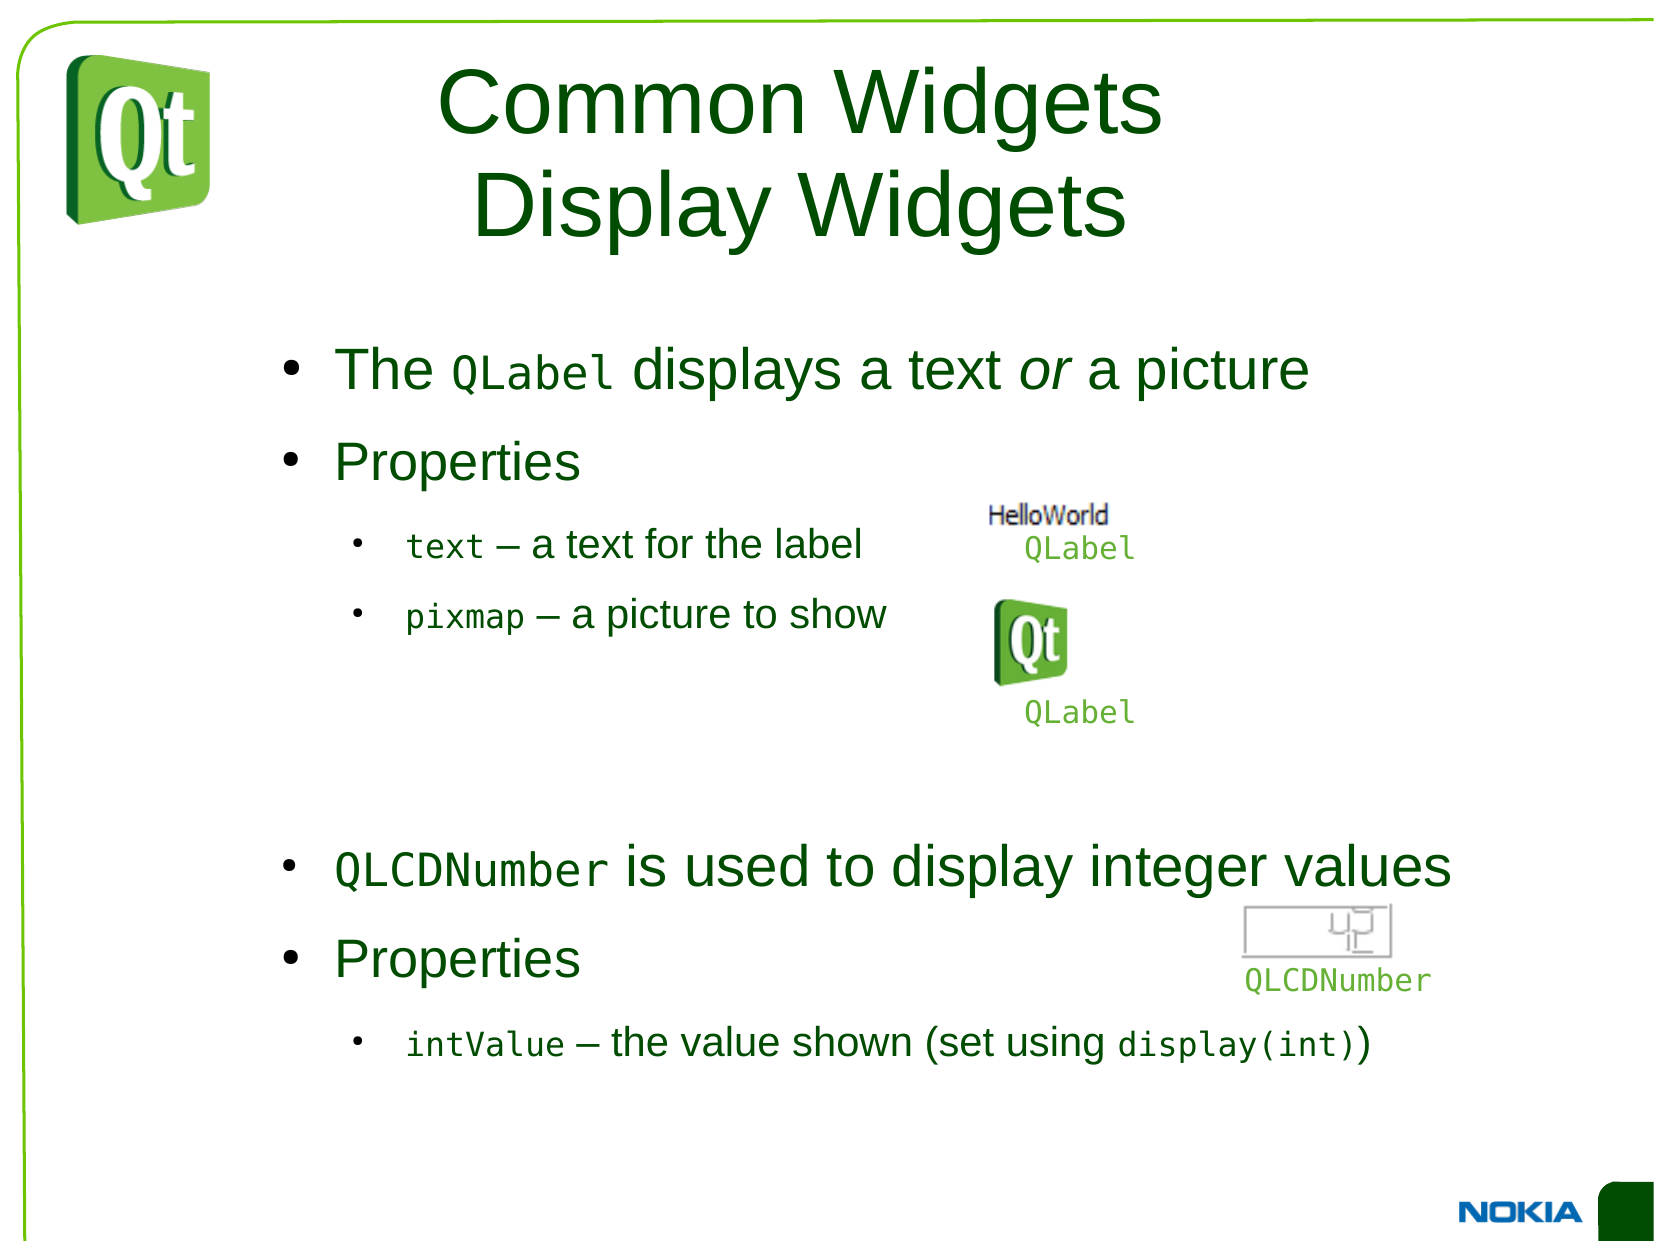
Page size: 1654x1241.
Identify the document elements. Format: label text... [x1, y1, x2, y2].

picture [988, 501, 1113, 528]
picture [1240, 902, 1395, 955]
title Common Widgets Display Widgets [263, 49, 1339, 257]
picture [1459, 1201, 1583, 1223]
list The QLabel displays a text or a picture Properties text – a text for the label pixmap – a picture to show QLCDNumber is used to display integer values Properties intValue – the value shown (set using display(int)) [263, 336, 1582, 1100]
picture [66, 55, 210, 225]
text_box QLabel [1009, 523, 1152, 575]
text_box QLabel [1009, 687, 1152, 739]
text_box QLCDNumber [1229, 955, 1447, 1028]
picture [993, 598, 1069, 688]
